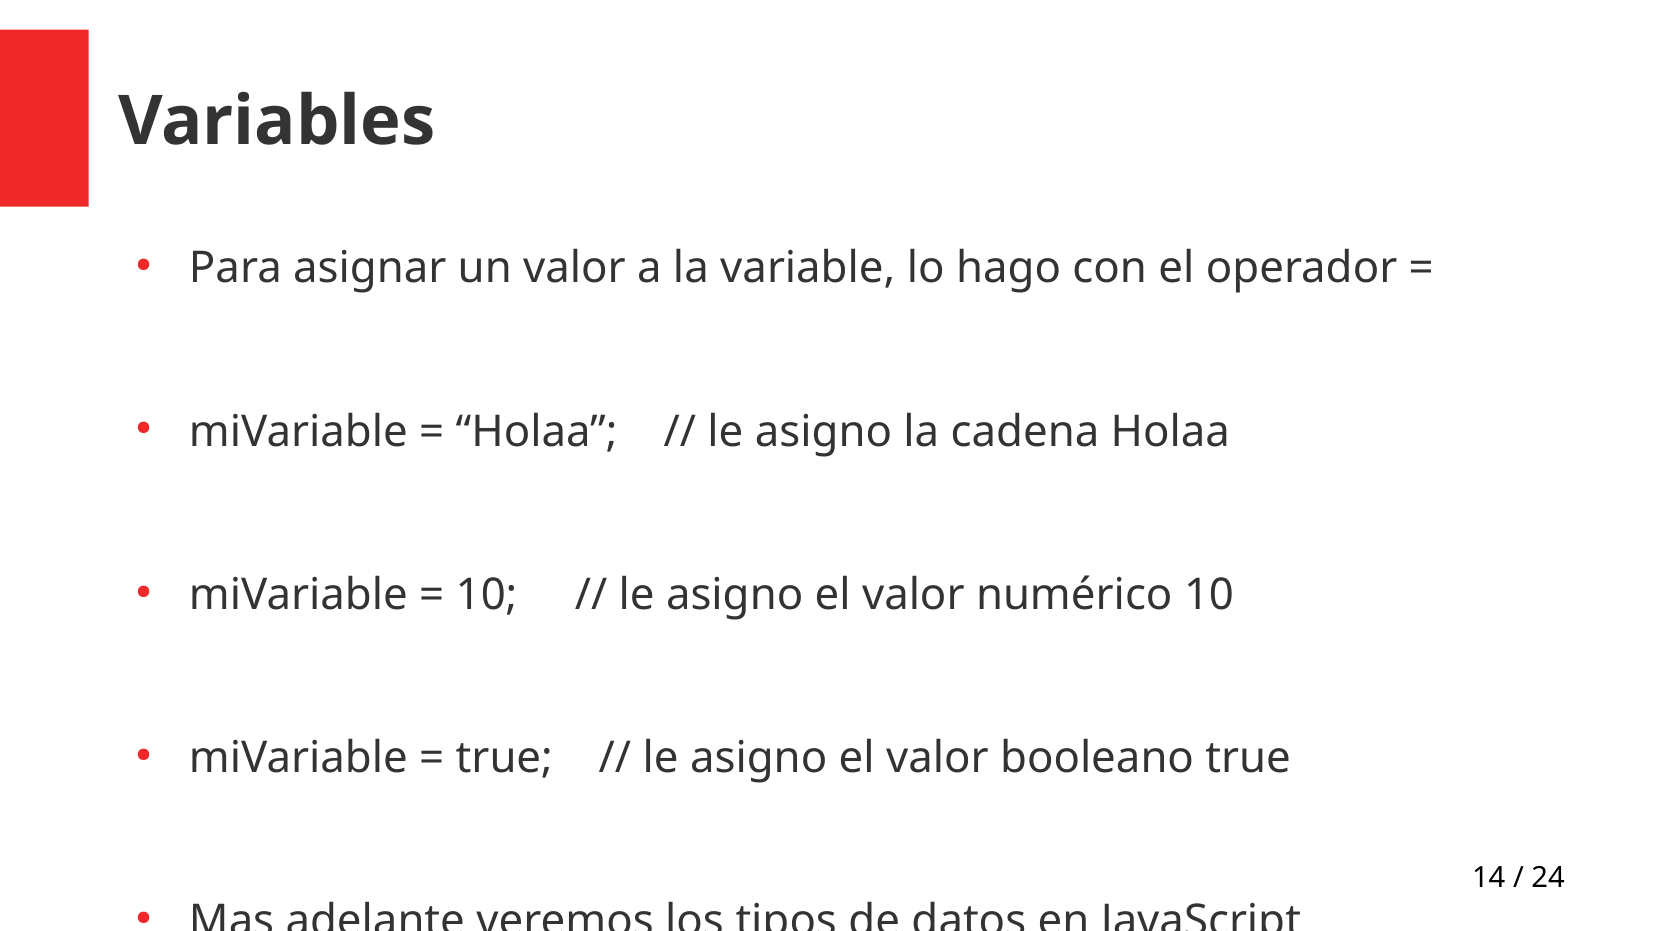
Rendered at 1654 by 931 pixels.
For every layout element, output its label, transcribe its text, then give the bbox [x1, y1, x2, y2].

list Para asignar un valor a la variable, lo hago con el operador = miVariable = “Holaa”; // le asigno la cadena Holaa miVariable = 10; // le asigno el valor numérico 10 miVariable = true; // le asigno el valor booleano true Mas adelante veremos los tipos de datos en JavaScript [118, 236, 1595, 798]
title Variables [118, 29, 1595, 207]
